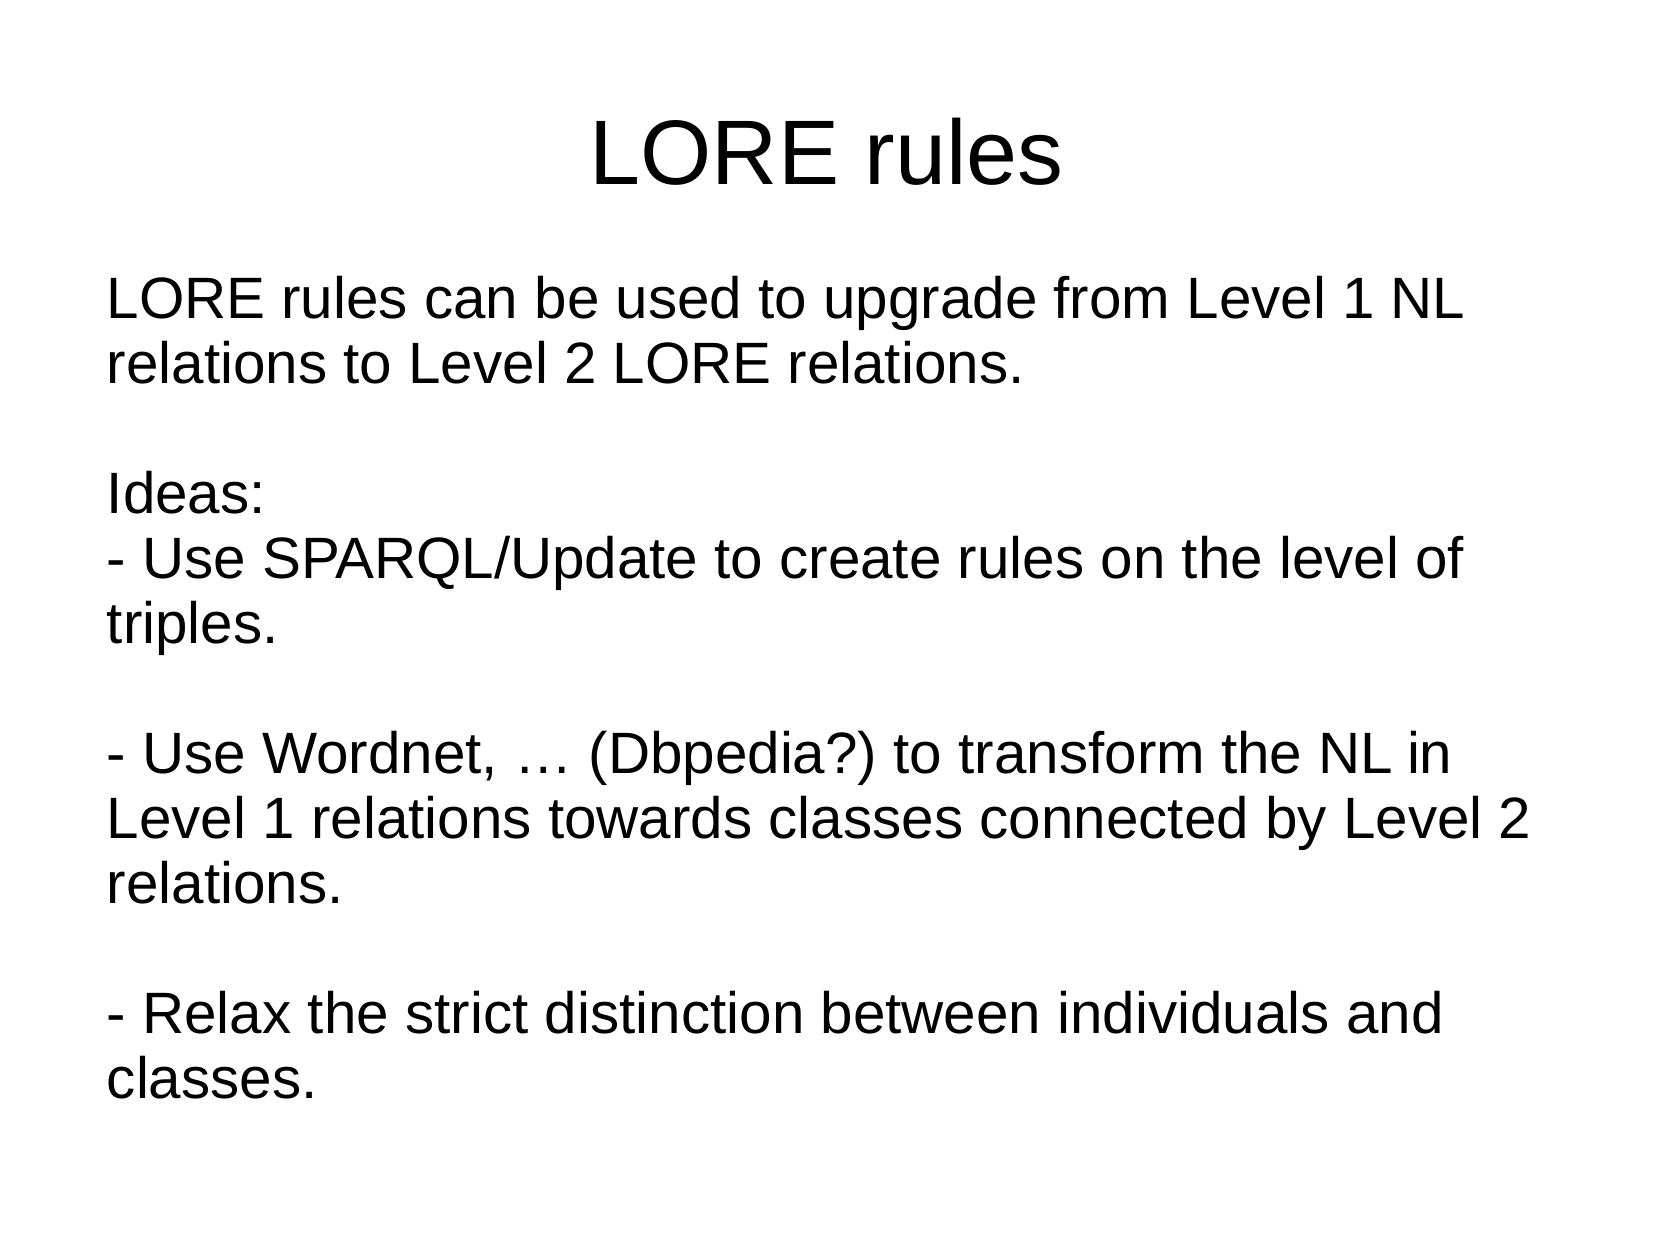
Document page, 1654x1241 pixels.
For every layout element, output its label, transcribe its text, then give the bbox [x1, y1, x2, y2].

text_box LORE rules can be used to upgrade from Level 1 NL relations to Level 2 LORE relations. Ideas: - Use SPARQL/Update to create rules on the level of triples. - Use Wordnet, … (Dbpedia?) to transform the NL in Level 1 relations towards classes connected by Level 2 relations. - Relax the strict distinction between individuals and classes. [92, 258, 1567, 1181]
title LORE rules [82, 49, 1571, 257]
